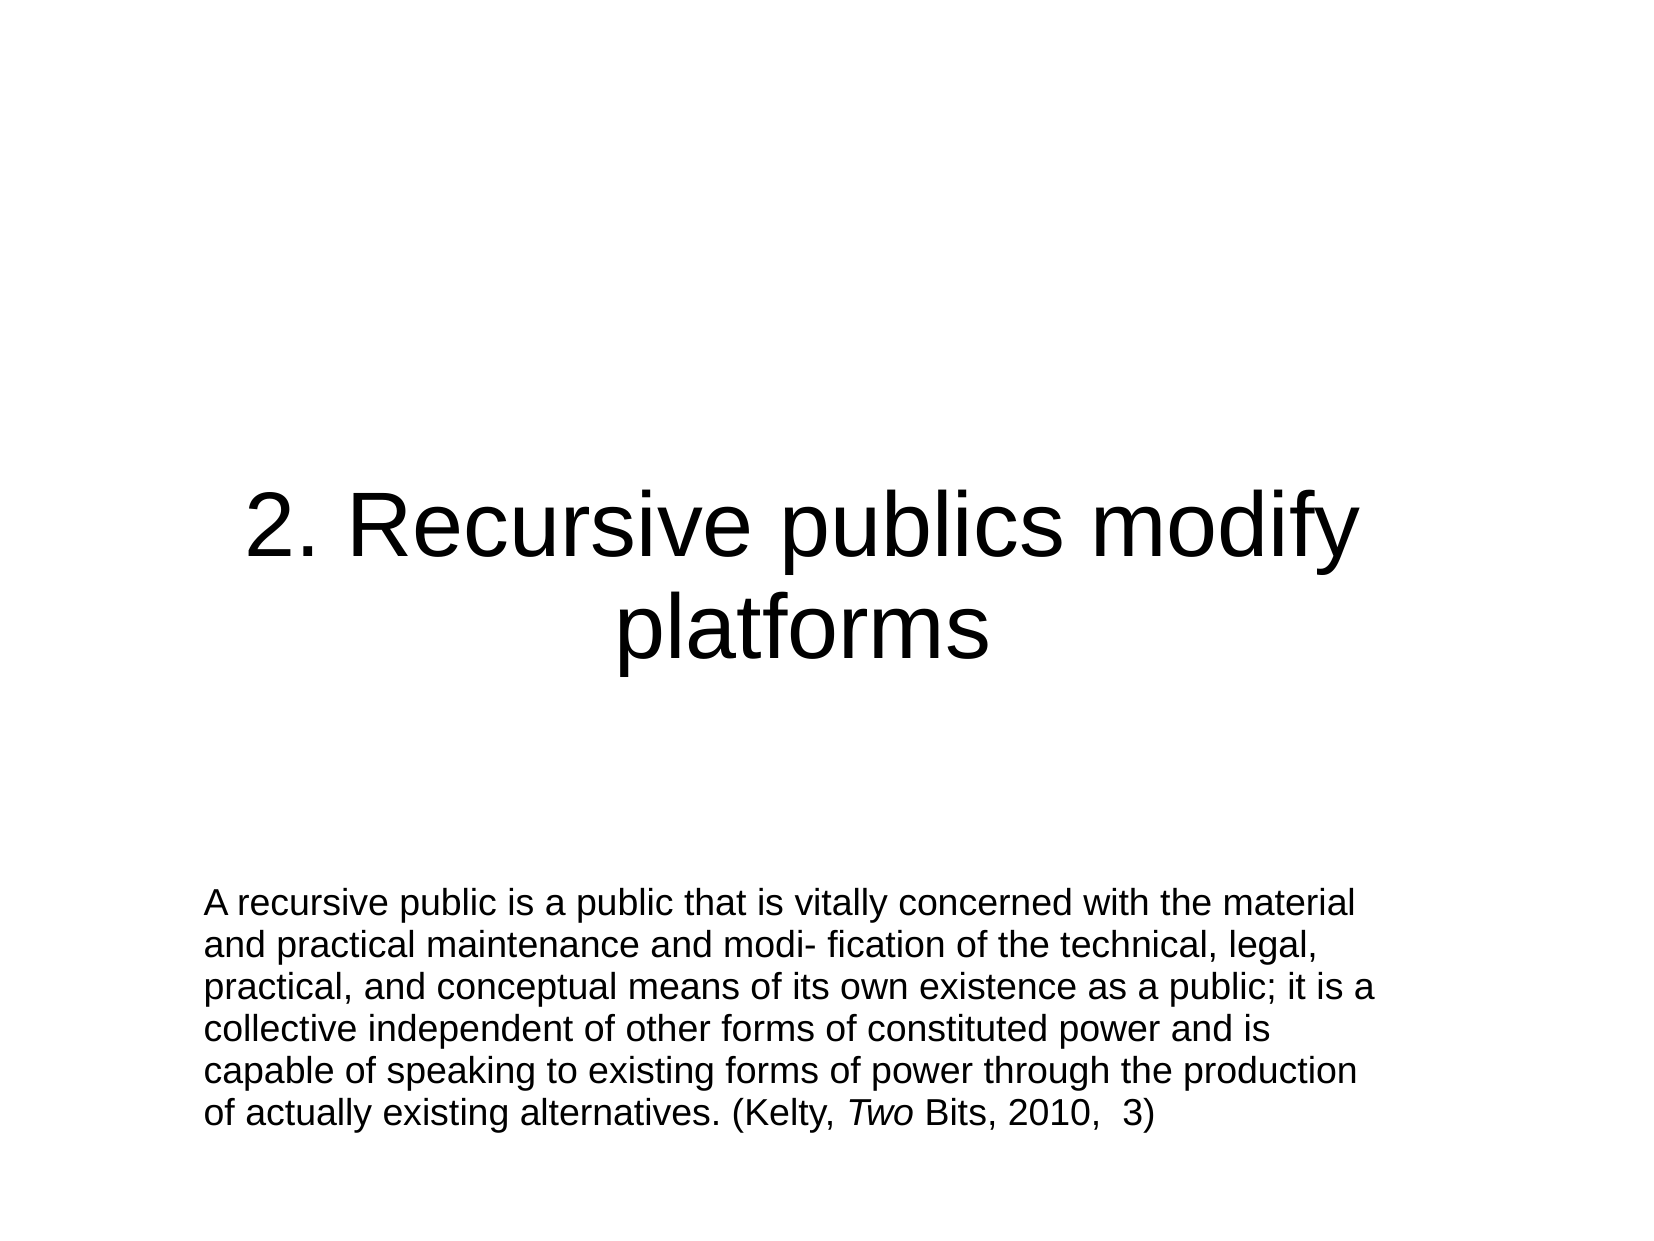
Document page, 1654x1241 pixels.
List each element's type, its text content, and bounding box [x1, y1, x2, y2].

text_box A recursive public is a public that is vitally concerned with the material and practical maintenance and modi- fication of the technical, legal, practical, and conceptual means of its own existence as a public; it is a collective independent of other forms of constituted power and is capable of speaking to existing forms of power through the production of actually existing alternatives. (Kelty, Two Bits, 2010, 3) [188, 874, 1394, 1141]
title 2. Recursive publics modify platforms [59, 472, 1548, 680]
